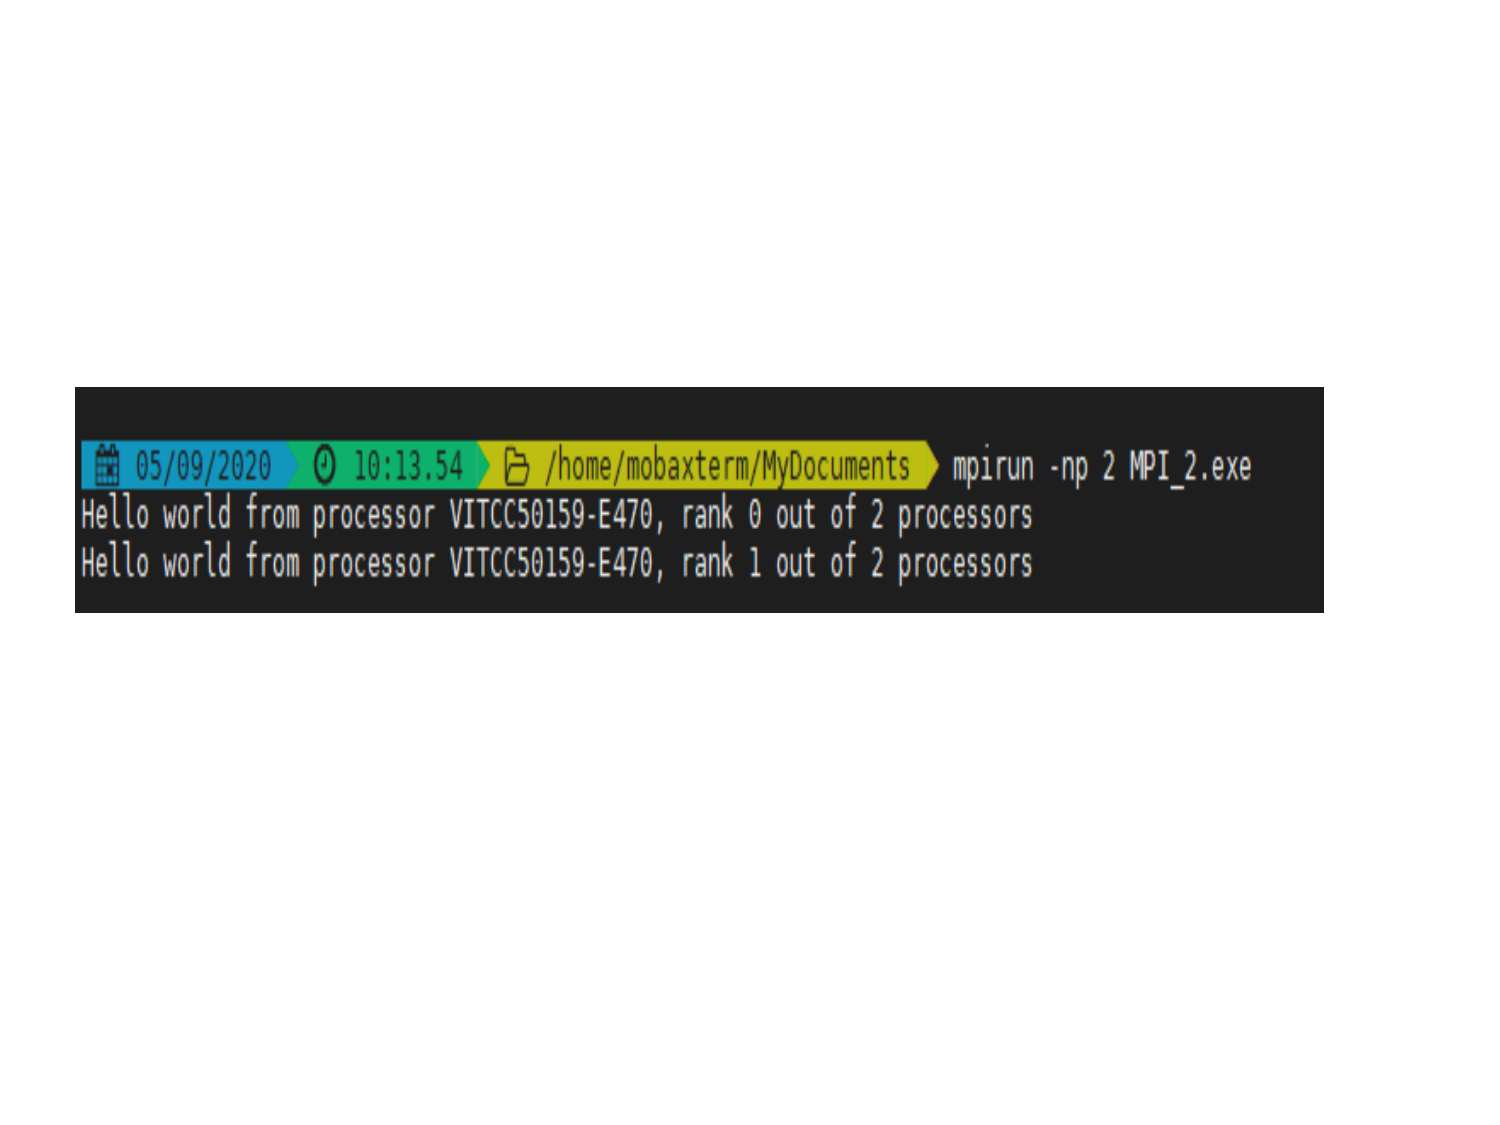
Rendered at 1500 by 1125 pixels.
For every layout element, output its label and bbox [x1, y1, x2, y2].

picture [75, 387, 1324, 613]
